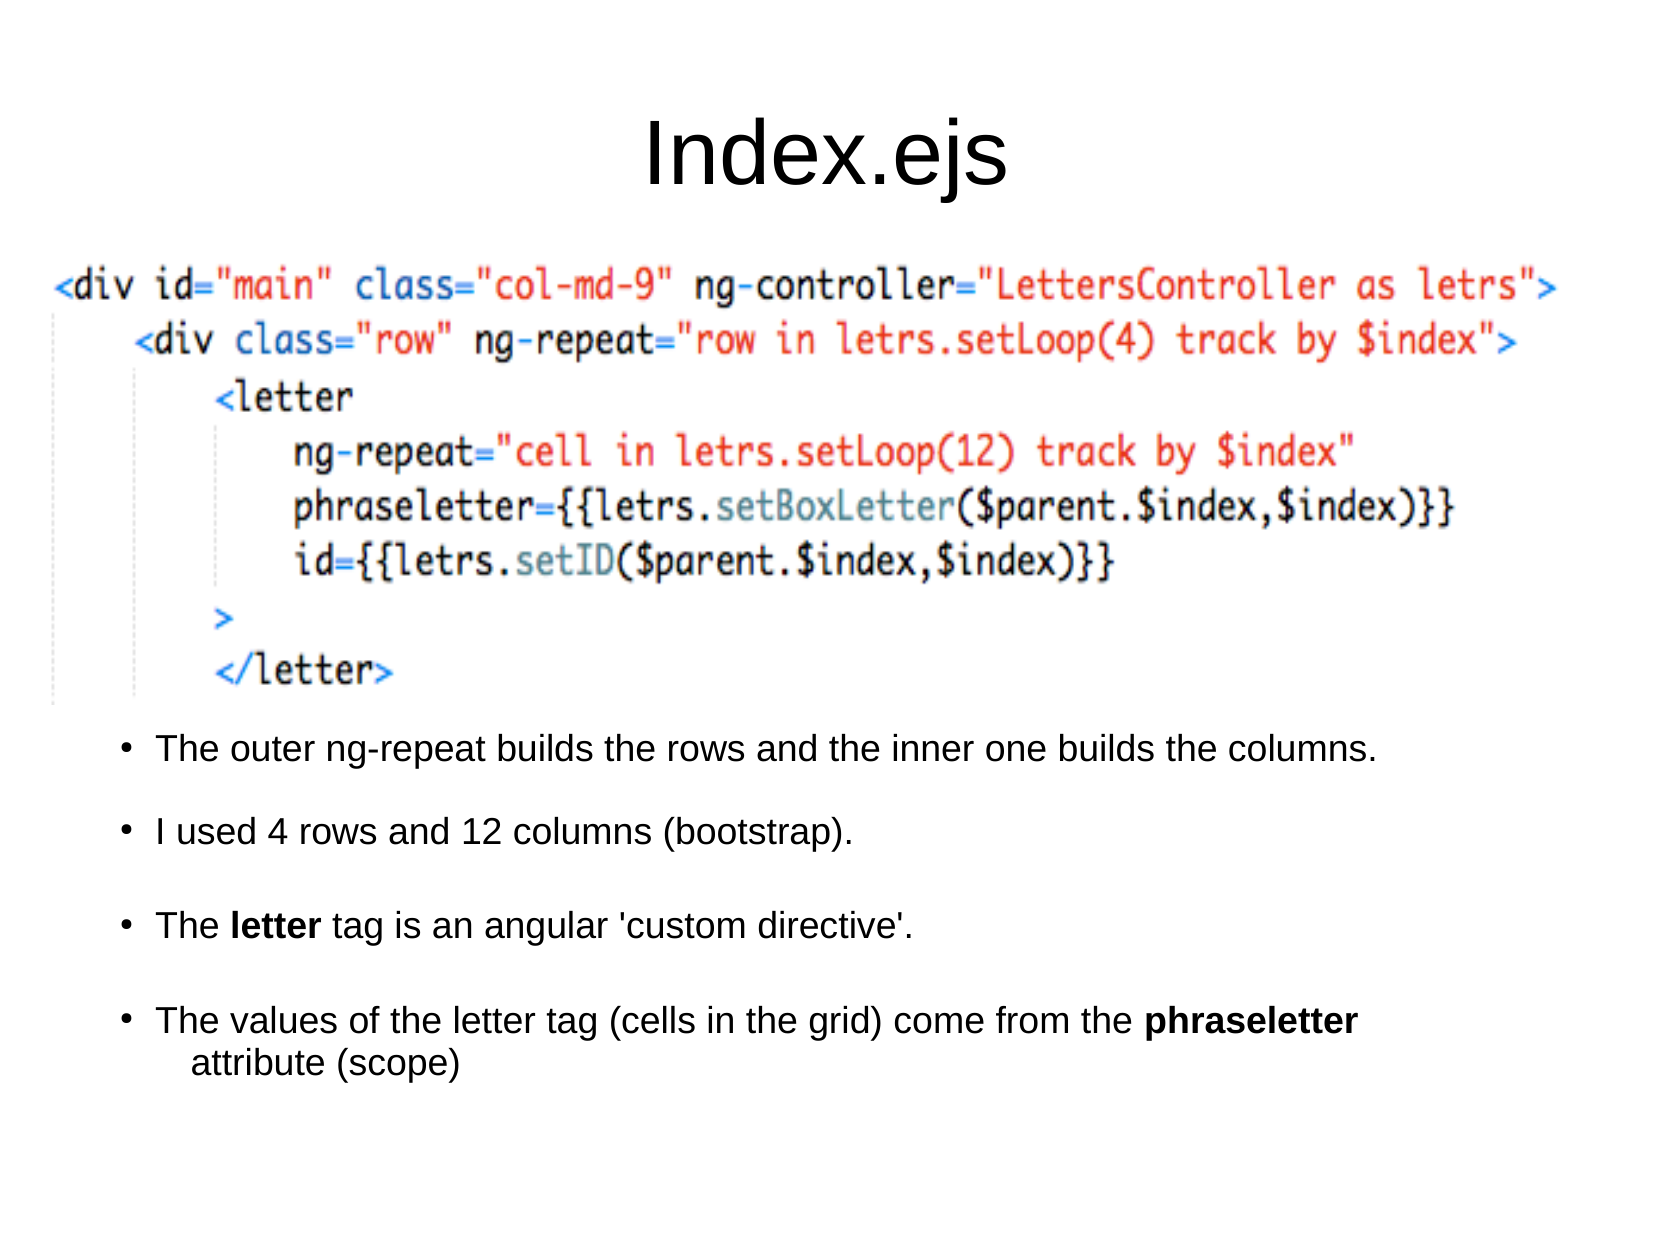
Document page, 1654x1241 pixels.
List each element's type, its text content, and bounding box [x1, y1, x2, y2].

picture [19, 254, 1654, 706]
text_box The values of the letter tag (cells in the grid) come from the phraseletter attribute (scope) [105, 991, 1561, 1091]
text_box The outer ng-repeat builds the rows and the inner one builds the columns. [105, 720, 1561, 796]
text_box I used 4 rows and 12 columns (bootstrap). [105, 802, 1561, 878]
text_box The letter tag is an angular 'custom directive'. [105, 897, 1561, 973]
title Index.ejs [82, 49, 1571, 254]
